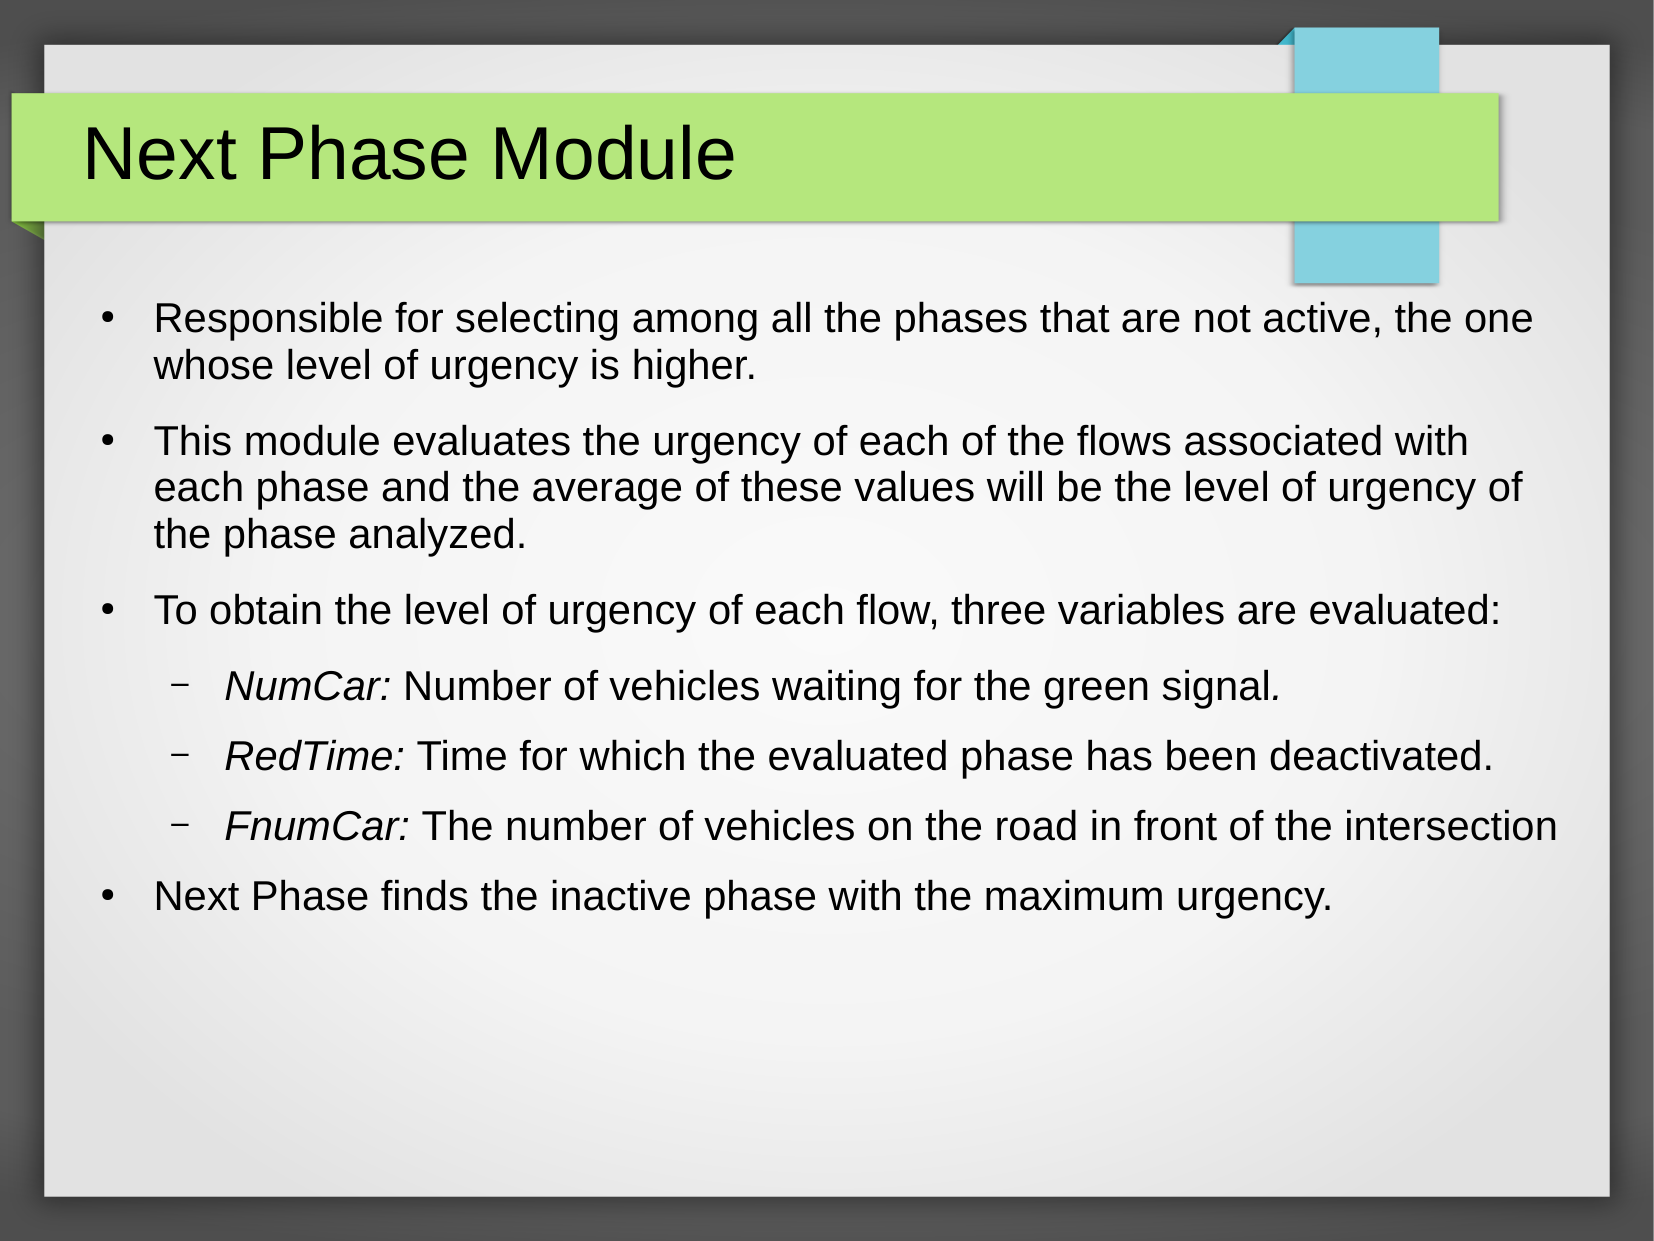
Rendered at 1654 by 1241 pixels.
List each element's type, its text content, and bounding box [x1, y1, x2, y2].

picture [0, 0, 1654, 1241]
list Responsible for selecting among all the phases that are not active, the one whose level of urgency is higher. This module evaluates the urgency of each of the flows associated with each phase and the average of these values will be the level of urgency of the phase analyzed. To obtain the level of urgency of each flow, three variables are evaluated: NumCar: Number of vehicles waiting for the green signal. RedTime: Time for which the evaluated phase has been deactivated. FnumCar: The number of vehicles on the road in front of the intersection Next Phase finds the inactive phase with the maximum urgency. [82, 295, 1571, 1015]
title Next Phase Module [82, 94, 1264, 213]
